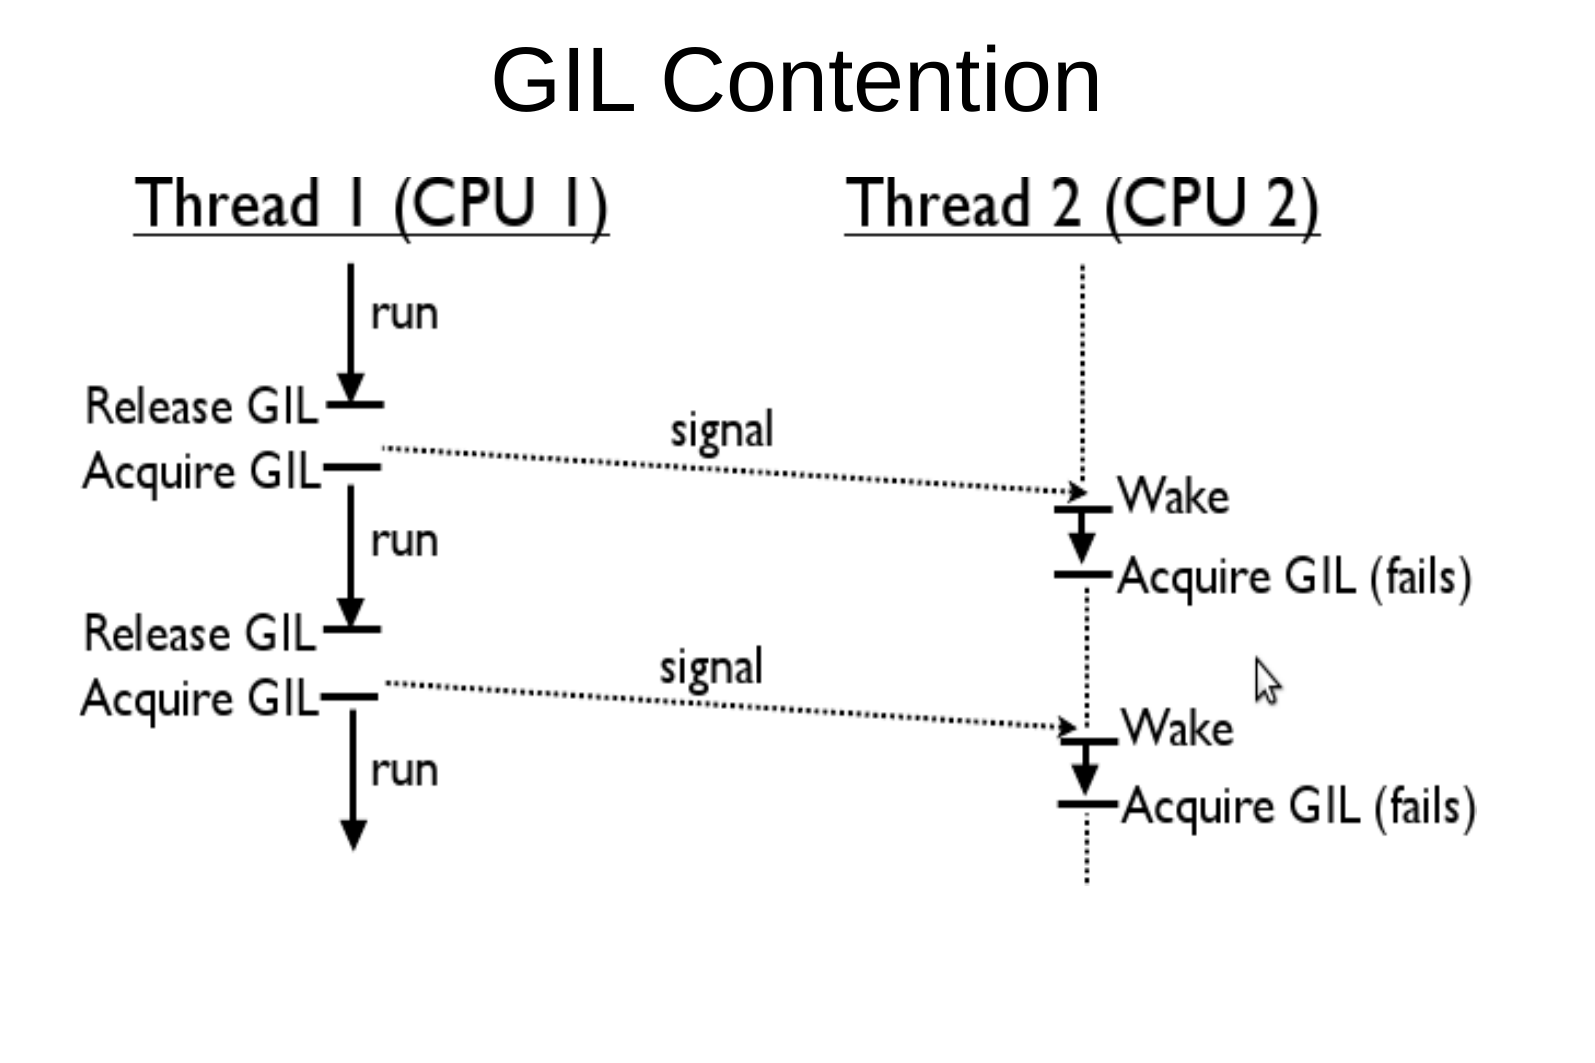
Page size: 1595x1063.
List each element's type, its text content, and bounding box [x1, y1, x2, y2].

title GIL Contention [79, 17, 1515, 245]
picture [79, 177, 1477, 886]
